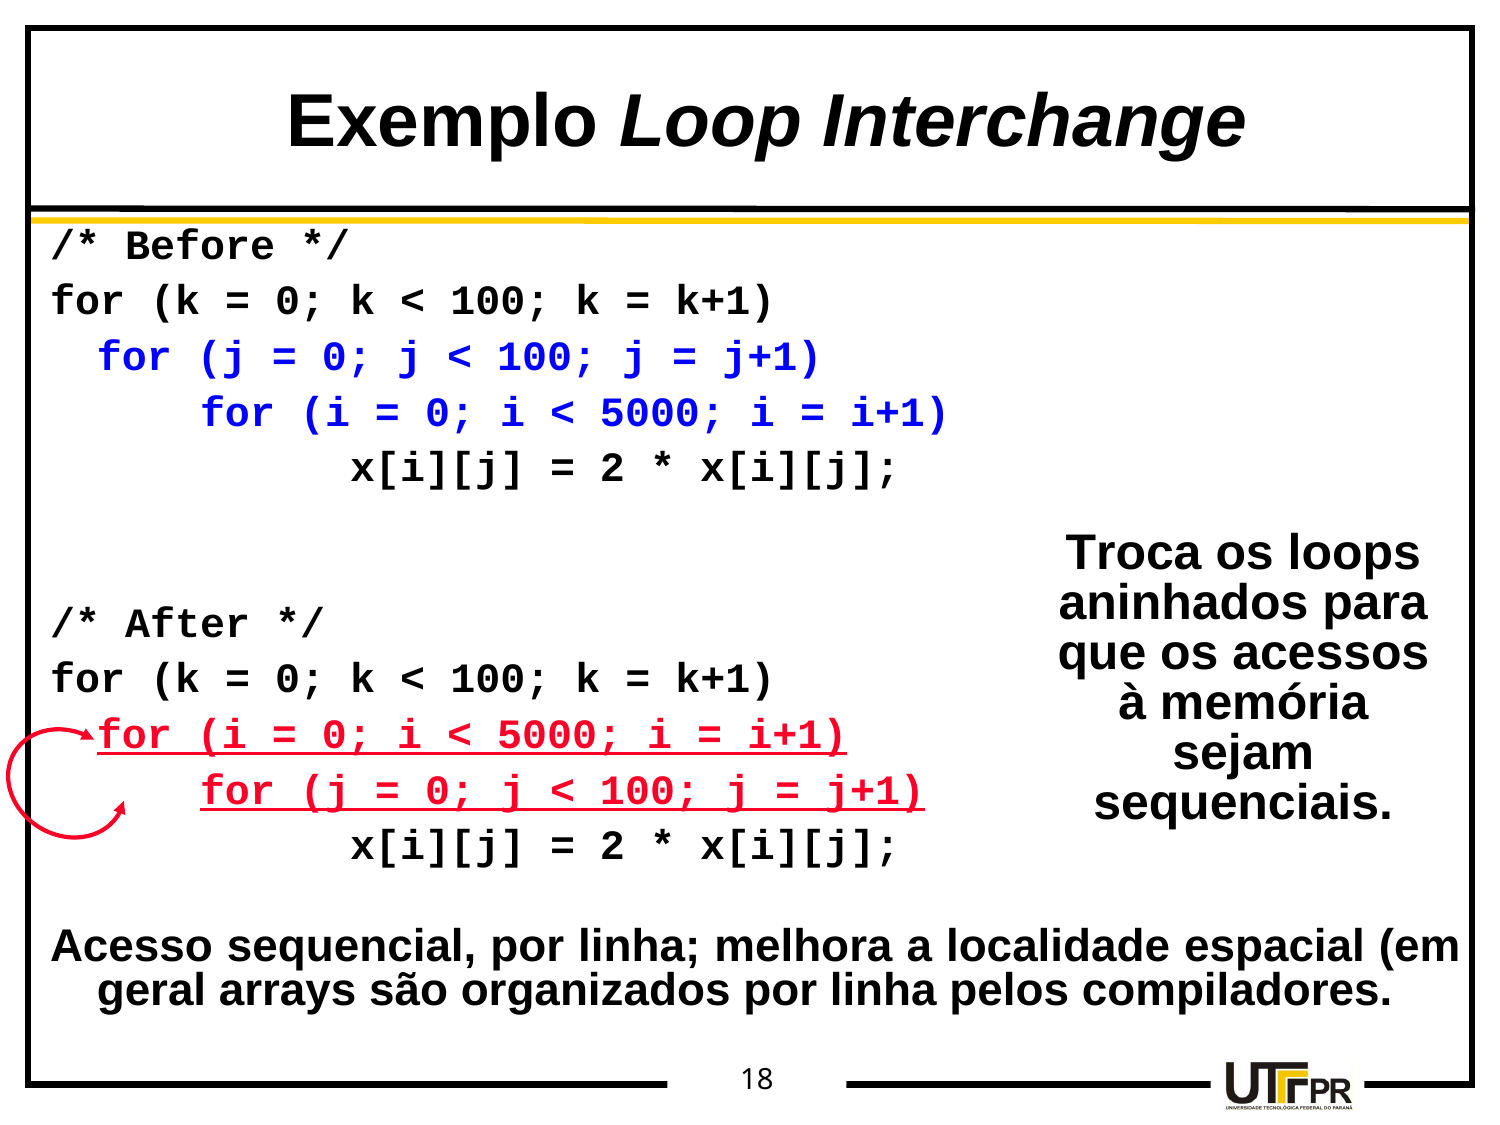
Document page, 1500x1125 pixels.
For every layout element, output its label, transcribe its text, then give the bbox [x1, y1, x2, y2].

text_box Troca os loops aninhados para que os acessos à memória sejam sequenciais. [1033, 521, 1454, 843]
title Exemplo Loop Interchange [29, 35, 1477, 207]
list /* Before */ for (k = 0; k < 100; k = k+1) for (j = 0; j < 100; j = j+1) for (i = 0; i < 5000; i = i+1) x[i][j] = 2 * x[i][j]; /* After */ for (k = 0; k < 100; k = k+1) for (i = 0; i < 5000; i = i+1) for (j = 0; j < 100; j = j+1) x[i][j] = 2 * x[i][j]; Acesso sequencial, por linha; melhora a localidade espacial (em geral arrays são organizados por linha pelos compiladores. [35, 219, 1477, 1125]
